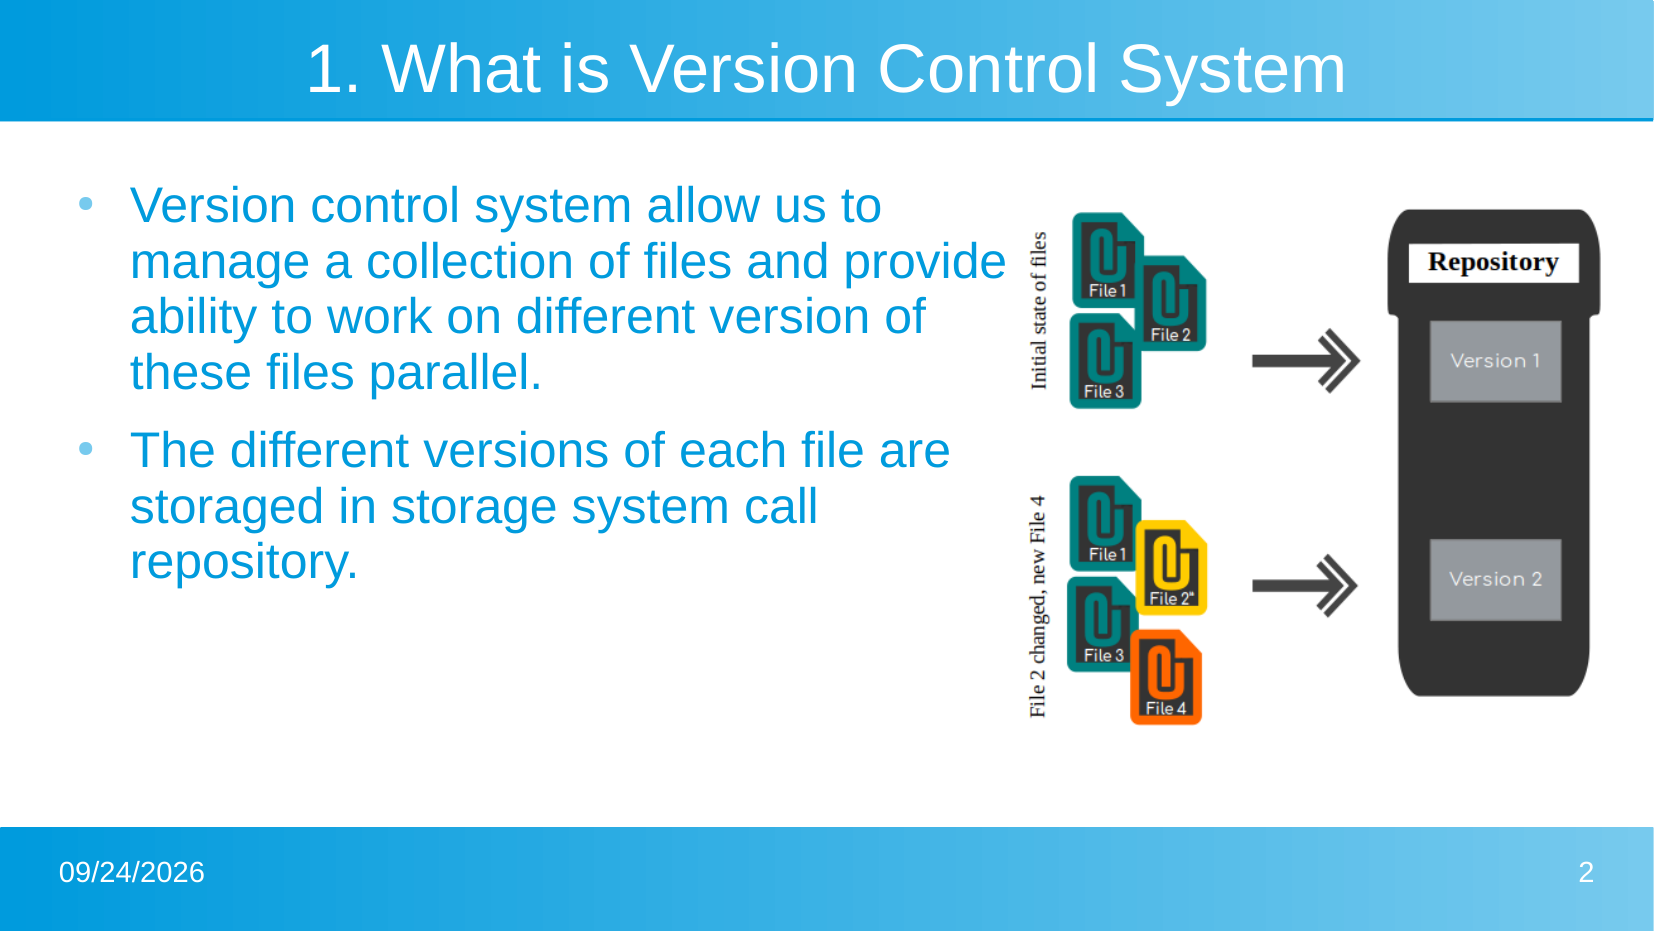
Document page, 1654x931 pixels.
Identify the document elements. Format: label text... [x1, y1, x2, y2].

title 1. What is Version Control System [59, 29, 1595, 108]
list Version control system allow us to manage a collection of files and provide ability to work on different version of these files parallel. The different versions of each file are storaged in storage system call repository. [59, 177, 1013, 768]
picture [1023, 187, 1616, 731]
